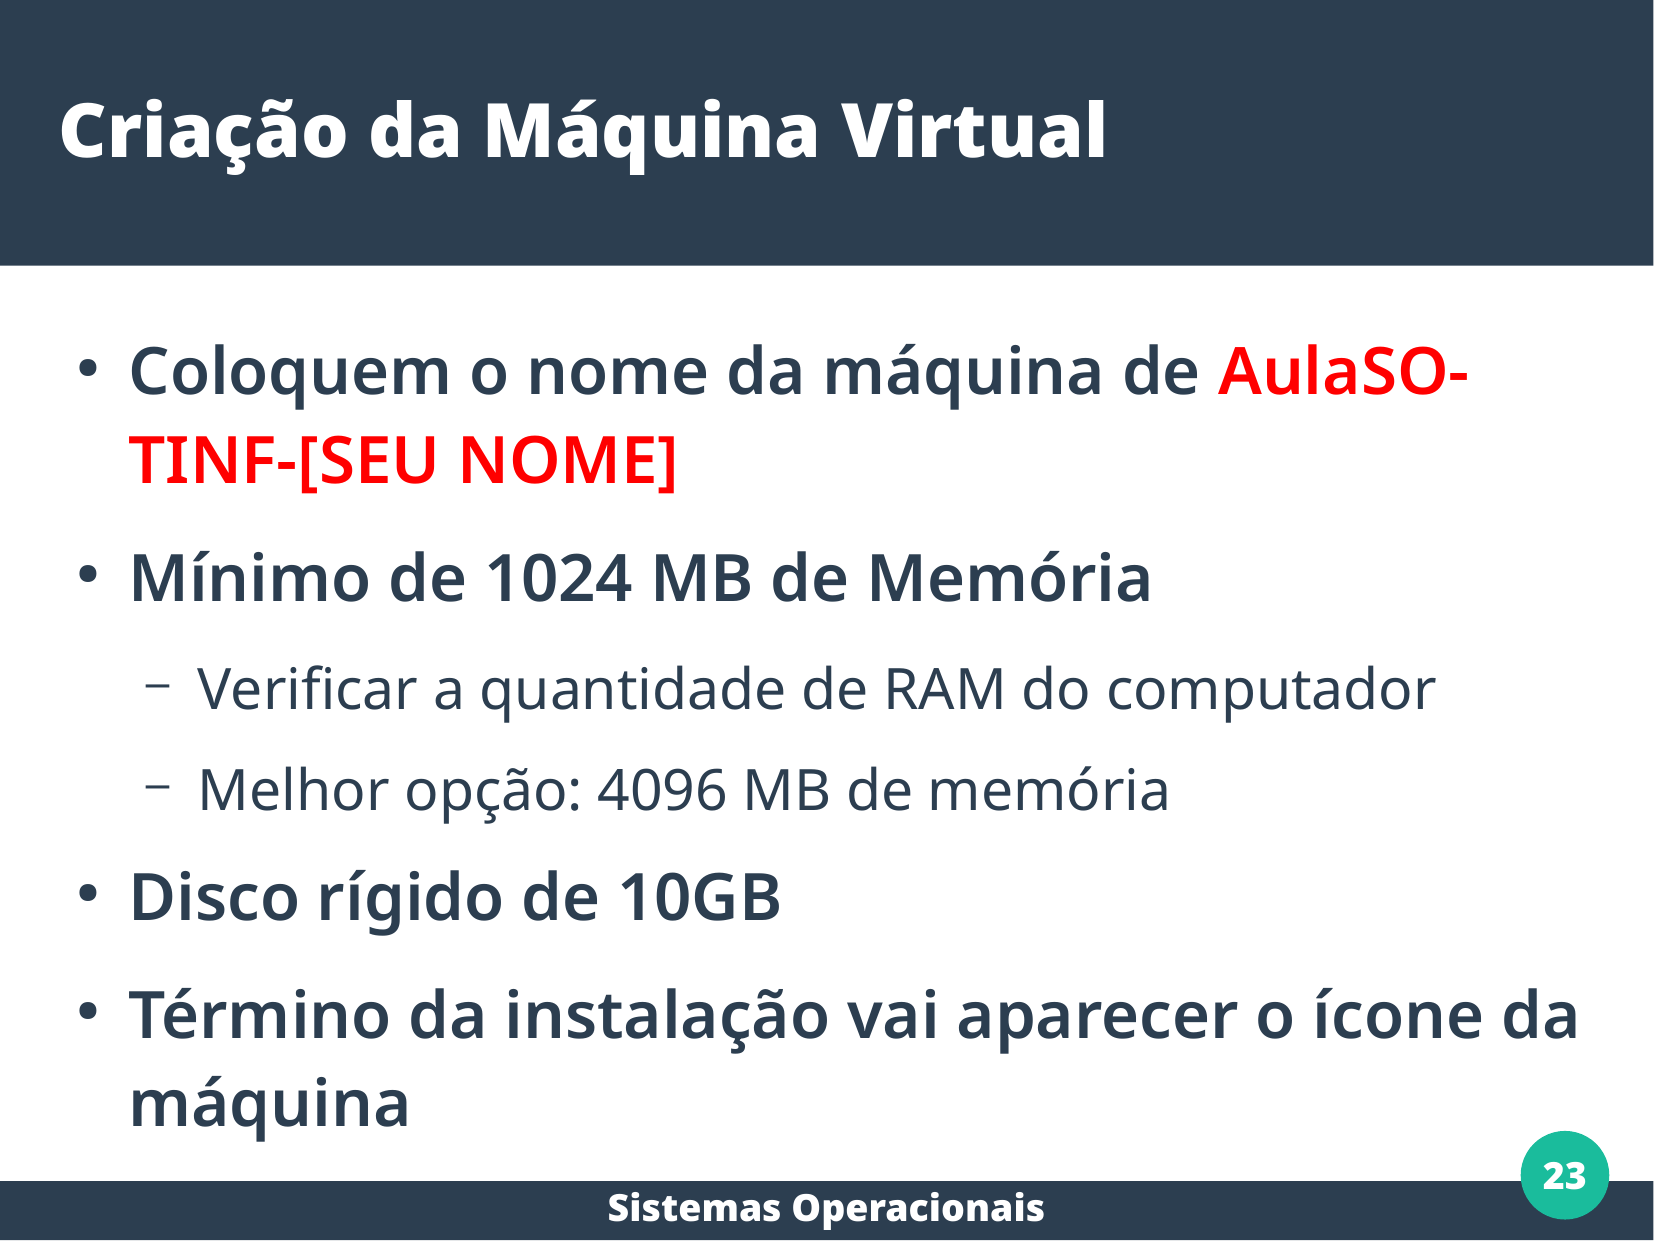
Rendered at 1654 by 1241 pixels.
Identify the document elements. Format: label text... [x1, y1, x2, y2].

title Criação da Máquina Virtual [59, 49, 1595, 207]
list Coloquem o nome da máquina de AulaSO-TINF-[SEU NOME] Mínimo de 1024 MB de Memória Verificar a quantidade de RAM do computador Melhor opção: 4096 MB de memória Disco rígido de 10GB Término da instalação vai aparecer o ícone da máquina [59, 324, 1595, 1152]
